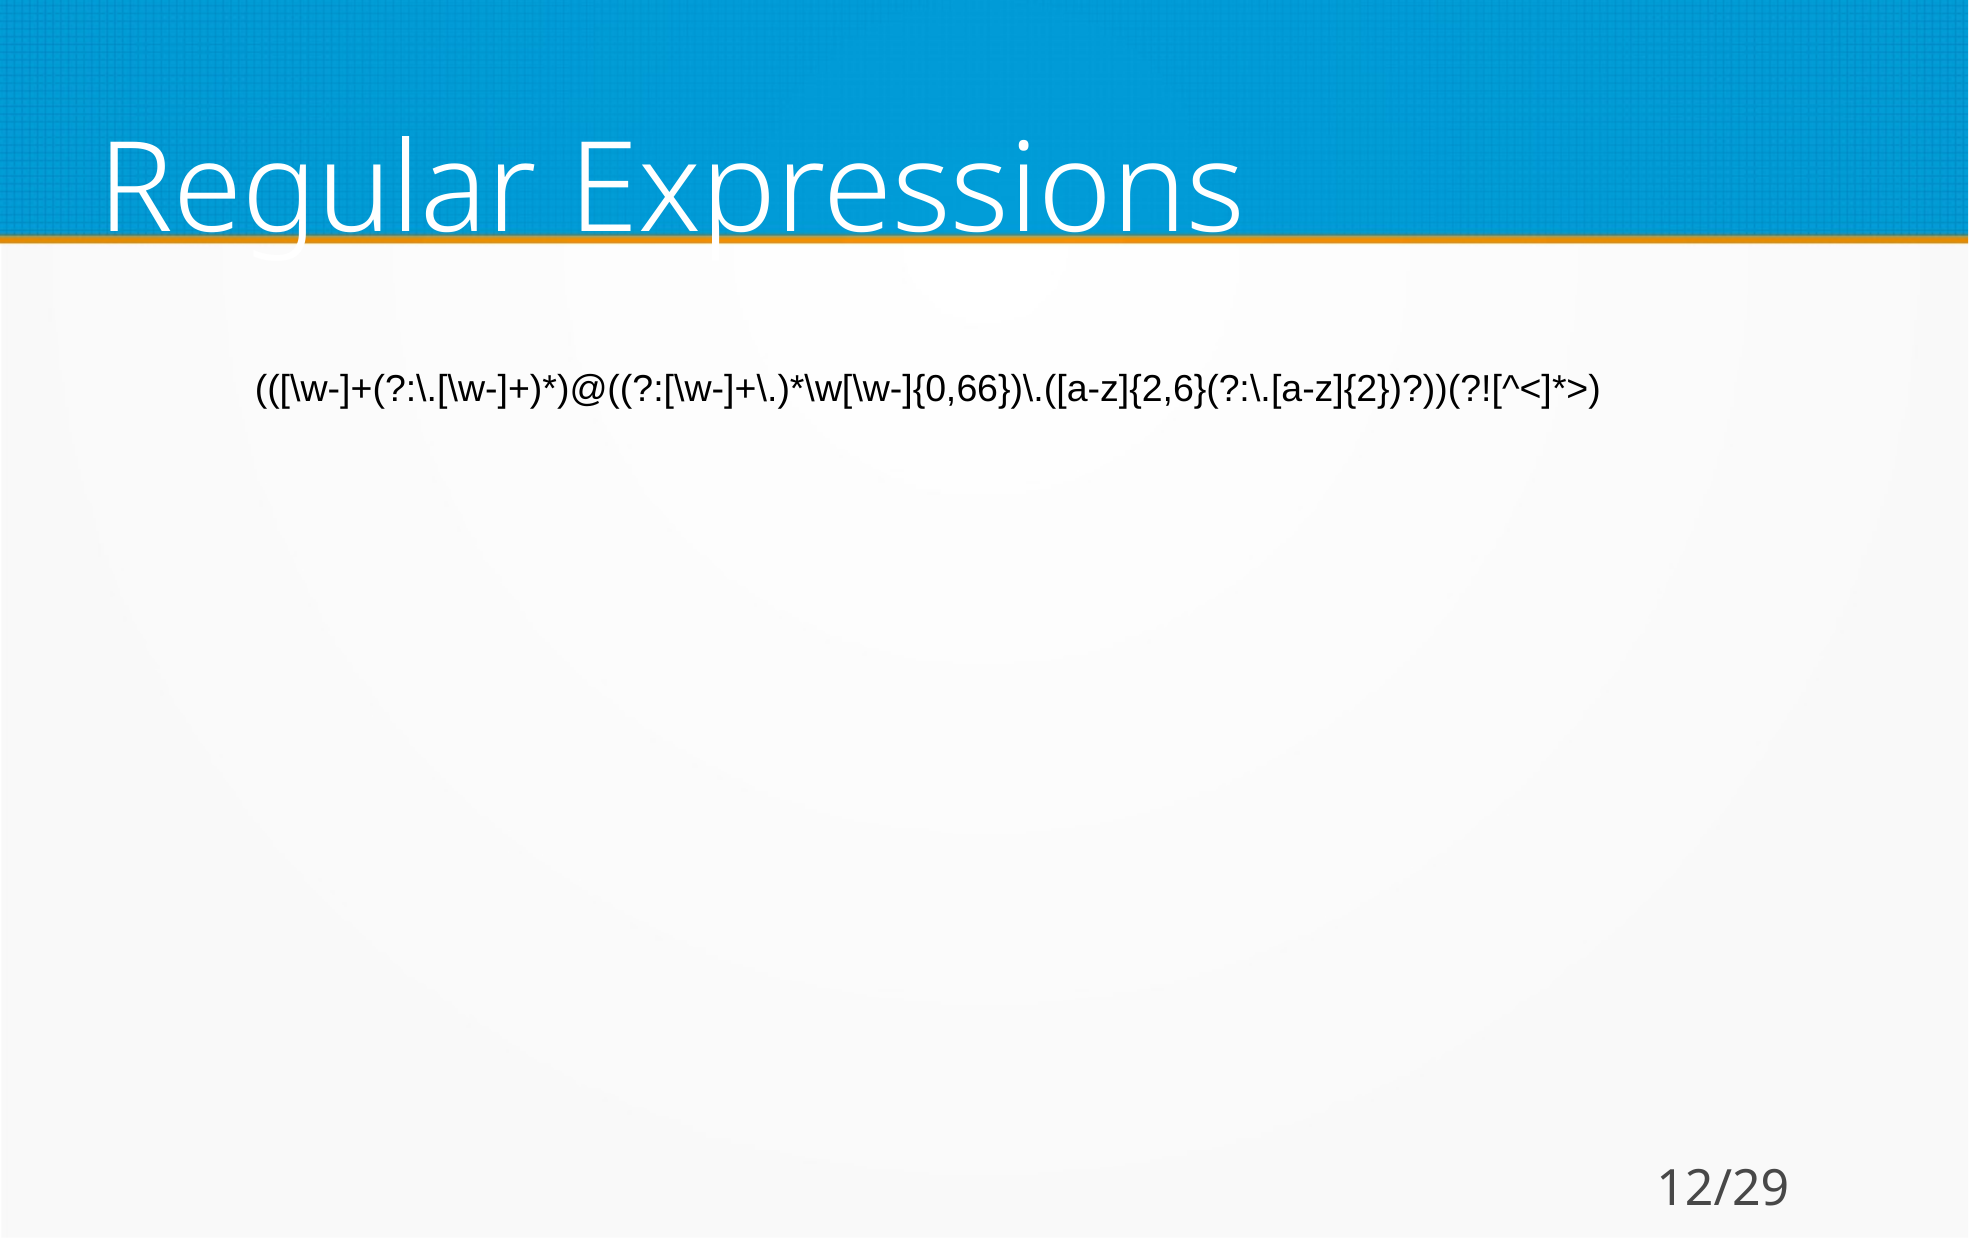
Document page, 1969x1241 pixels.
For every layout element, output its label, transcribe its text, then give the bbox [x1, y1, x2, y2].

picture [0, 233, 1969, 1241]
text_box (([\w-]+(?:\.[\w-]+)*)@((?:[\w-]+\.)*\w[\w-]{0,66})\.([a-z]{2,6}(?:\.[a-z]{2})?))(?![^<]*>) [240, 360, 1771, 459]
title Regular Expressions [98, 49, 1870, 257]
